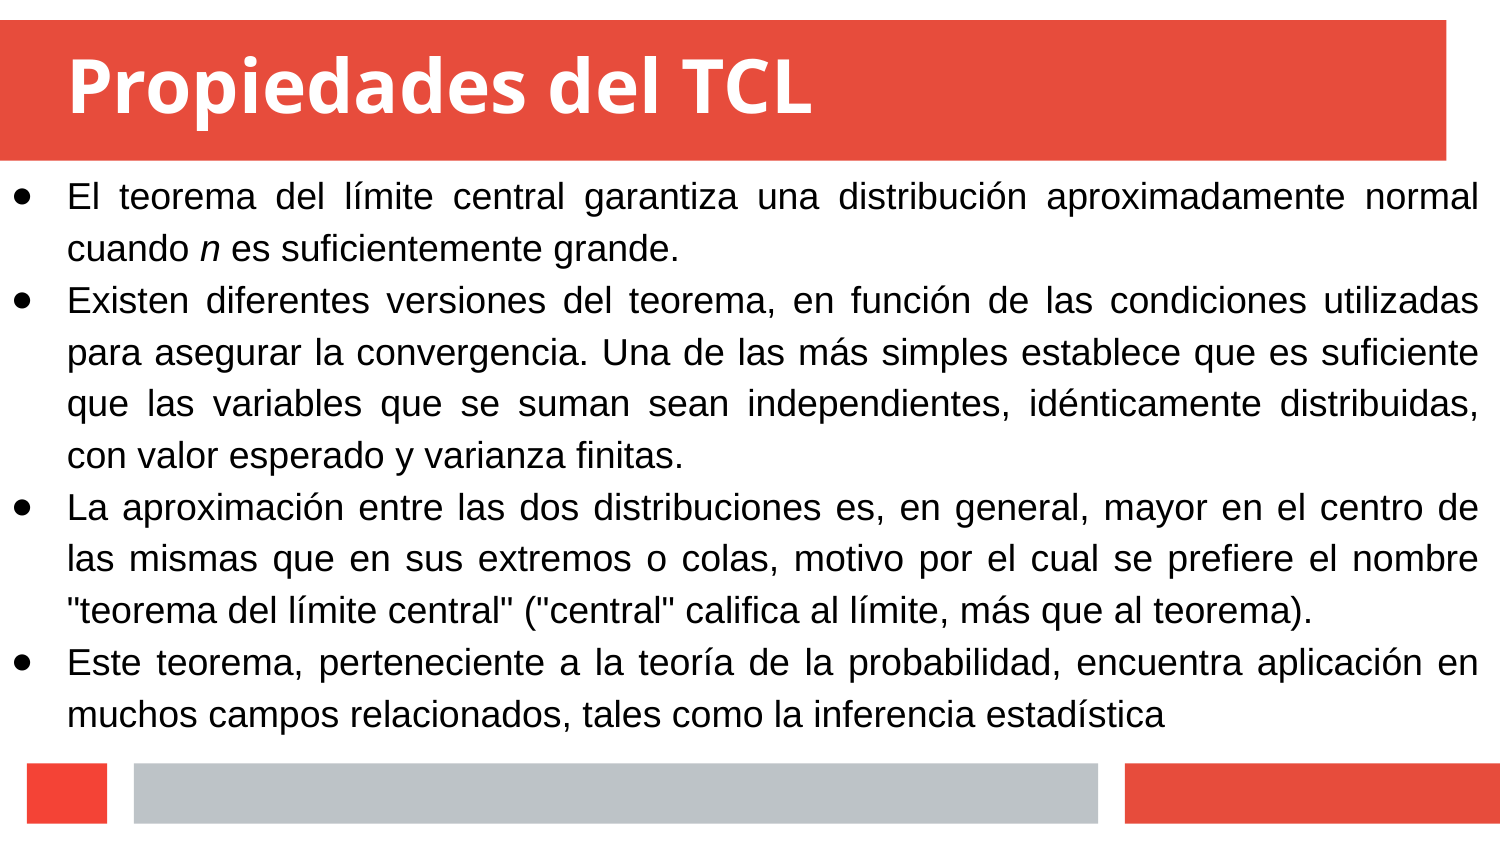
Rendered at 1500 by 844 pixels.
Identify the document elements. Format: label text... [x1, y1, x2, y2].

title Propiedades del TCL [53, 40, 1447, 141]
list El teorema del límite central garantiza una distribución aproximadamente normal cuando n es suficientemente grande. Existen diferentes versiones del teorema, en función de las condiciones utilizadas para asegurar la convergencia. Una de las más simples establece que es suficiente que las variables que se suman sean independientes, idénticamente distribuidas, con valor esperado y varianza finitas. La aproximación entre las dos distribuciones es, en general, mayor en el centro de las mismas que en sus extremos o colas, motivo por el cual se prefiere el nombre "teorema del límite central" ("central" califica al límite, más que al teorema). Este teorema, perteneciente a la teoría de la probabilidad, encuentra aplicación en muchos campos relacionados, tales como la inferencia estadística [0, 153, 1493, 676]
